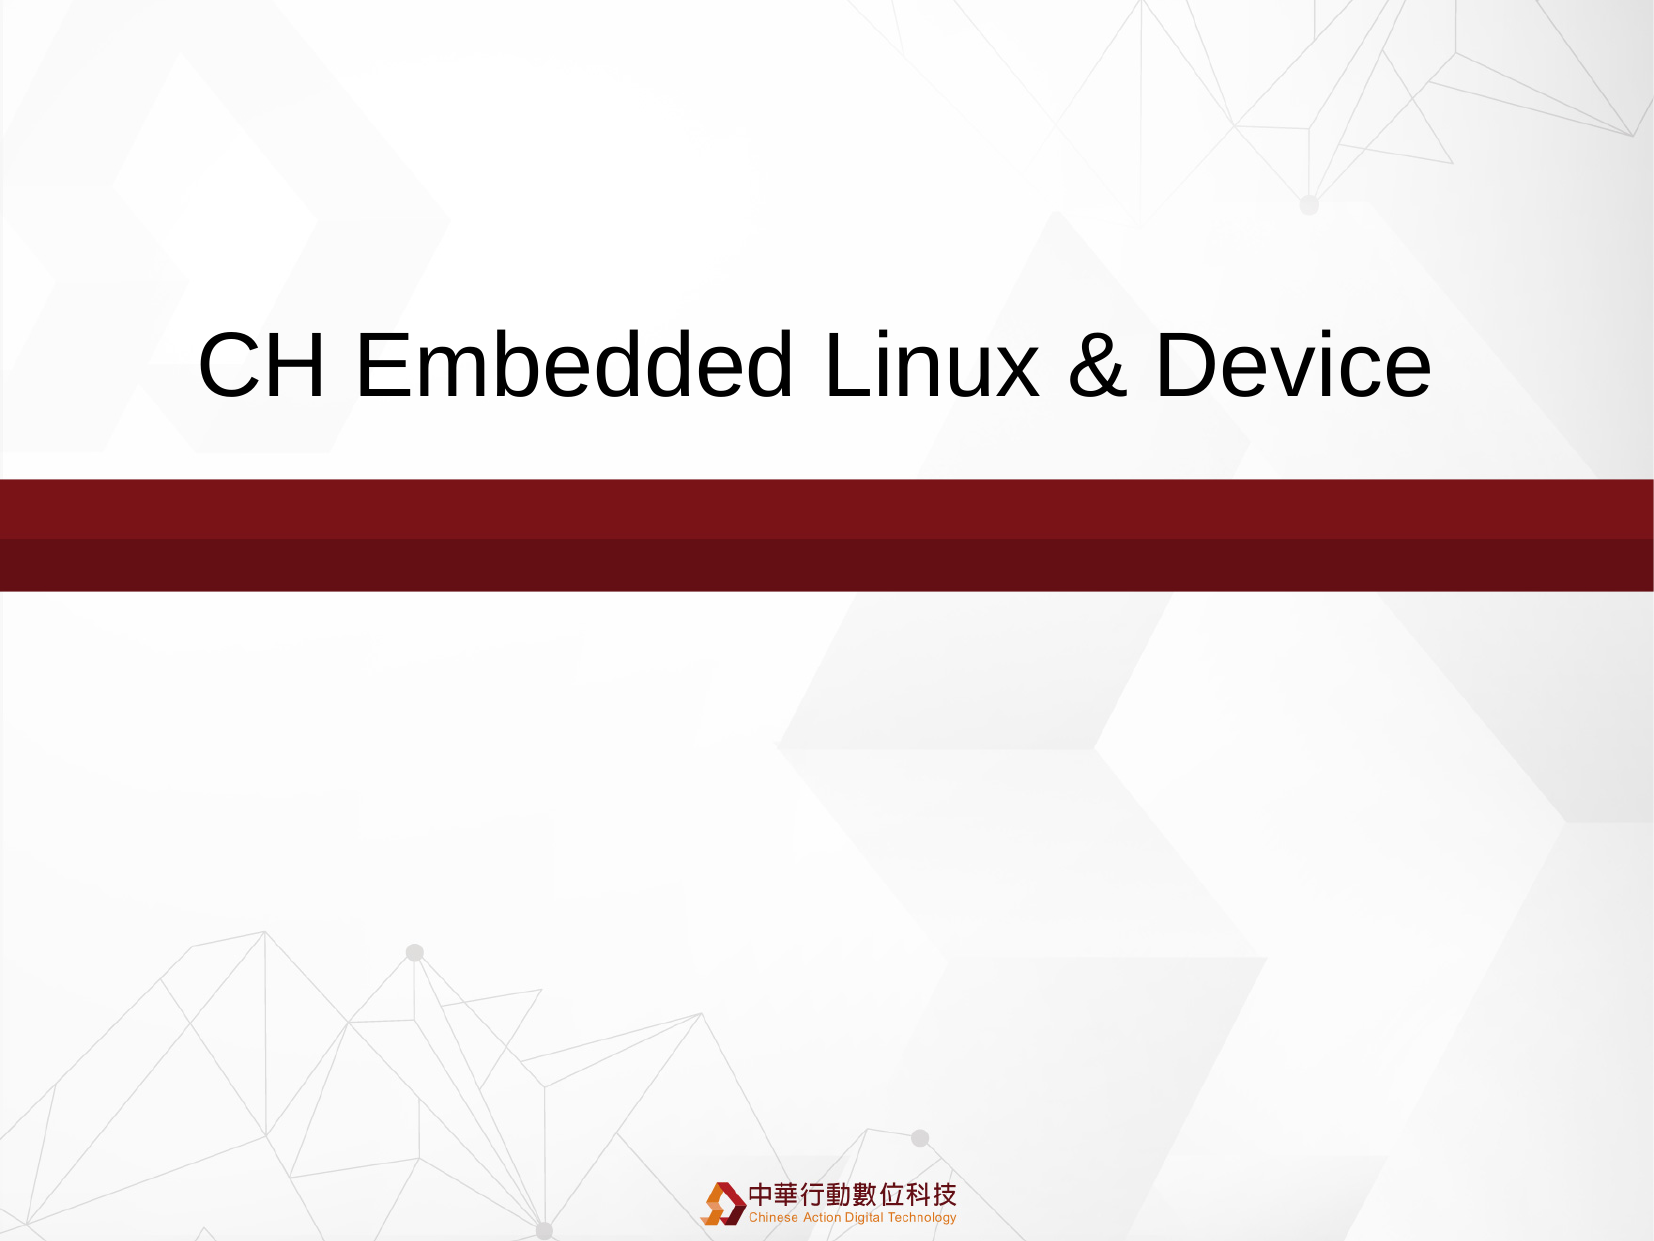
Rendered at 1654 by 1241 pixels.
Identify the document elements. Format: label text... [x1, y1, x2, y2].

title CH Embedded Linux & Device [71, 261, 1561, 469]
picture [0, 0, 1654, 1241]
